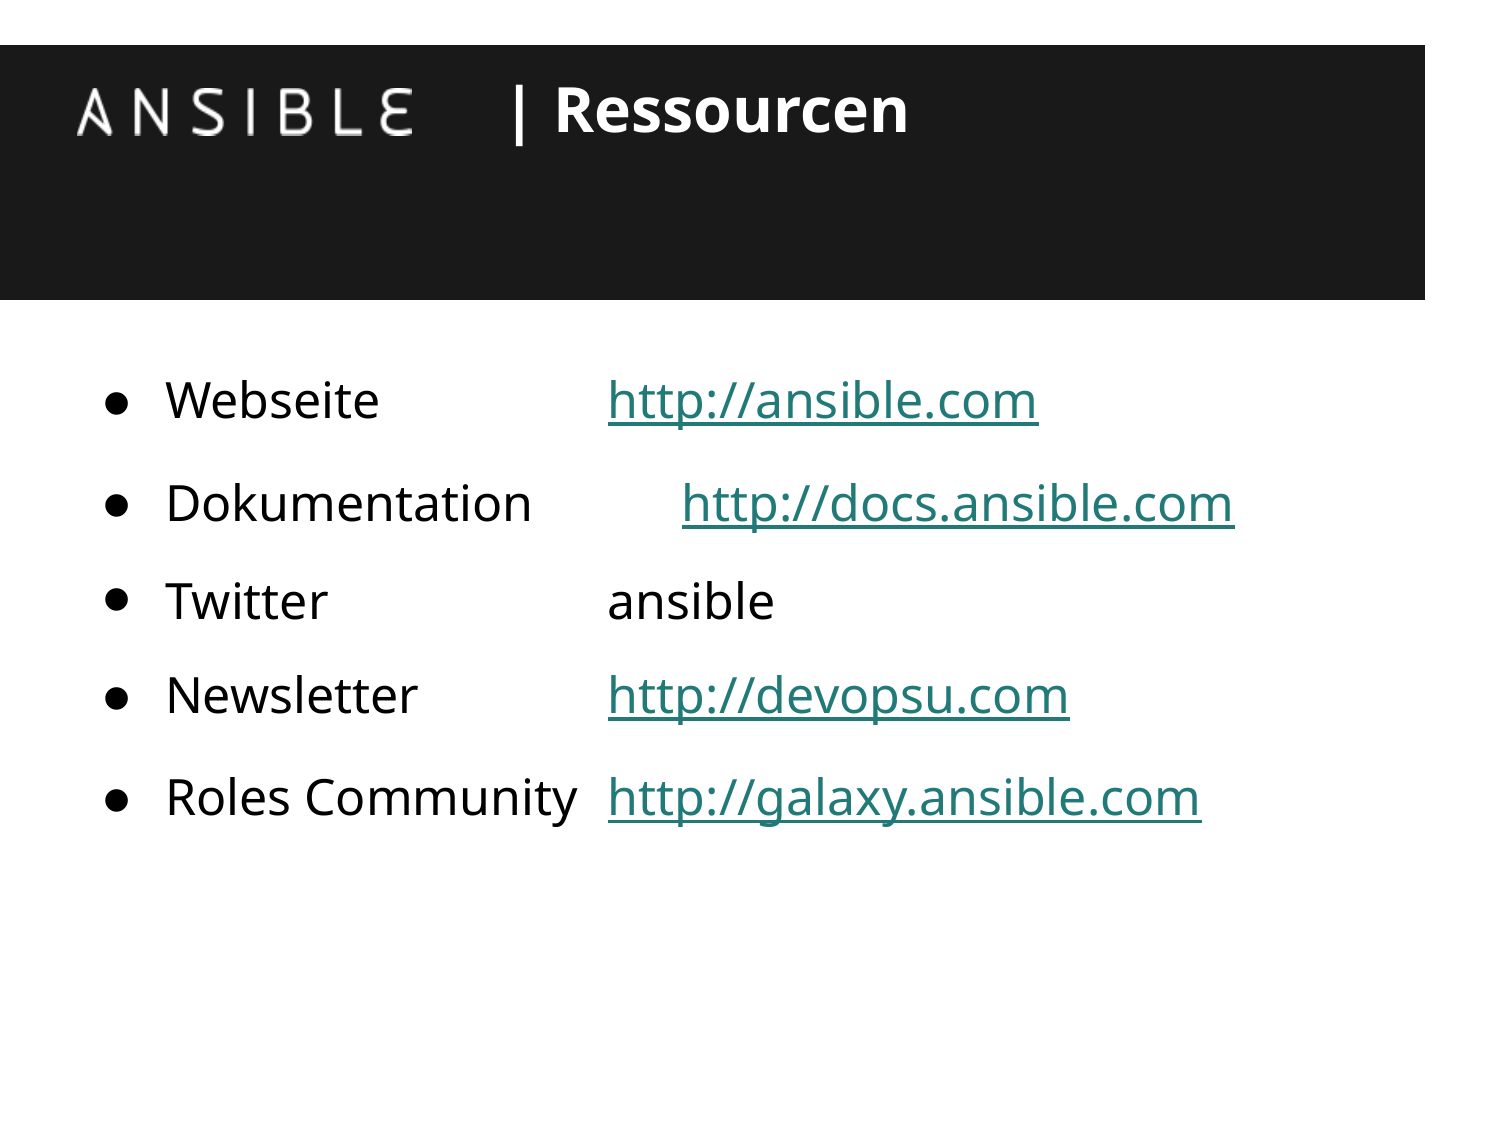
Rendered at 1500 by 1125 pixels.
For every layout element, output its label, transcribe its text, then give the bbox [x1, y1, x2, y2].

picture [77, 88, 412, 136]
title | Ressourcen [437, 48, 1369, 160]
list Webseite http://ansible.com Dokumentation http://docs.ansible.com Twitter ansible Newsletter http://devopsu.com Roles Community http://galaxy.ansible.com [75, 319, 1425, 1078]
